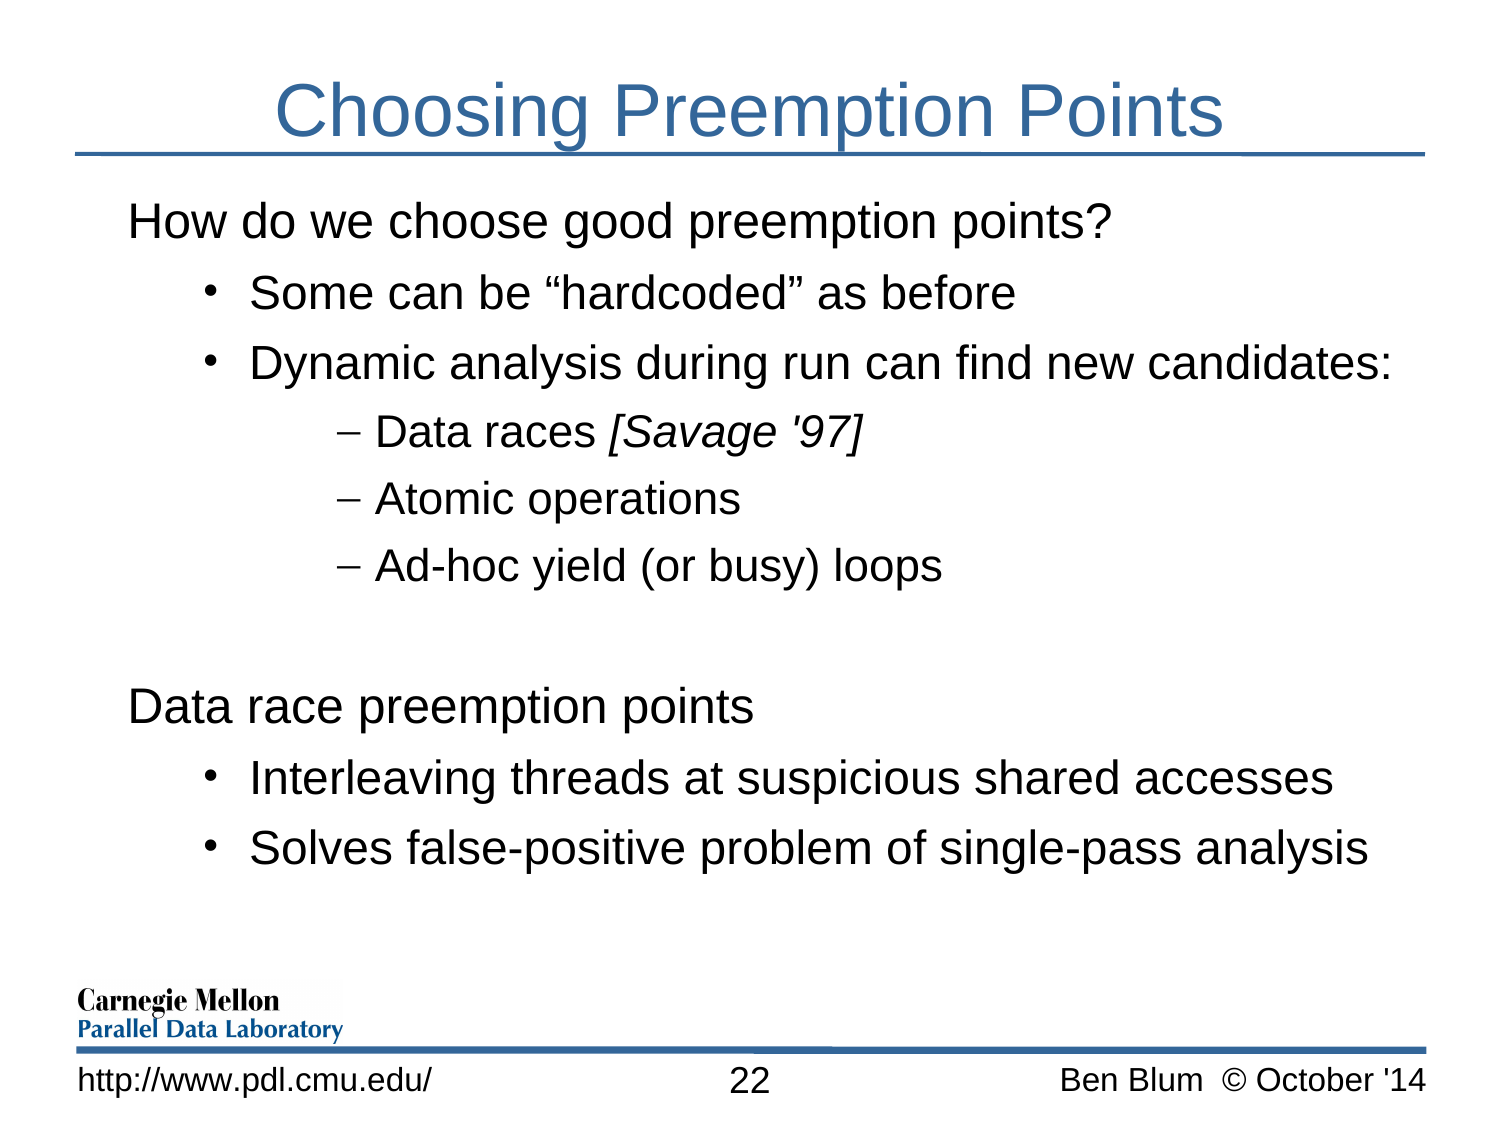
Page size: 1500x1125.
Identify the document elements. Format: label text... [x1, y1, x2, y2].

title Choosing Preemption Points [112, 49, 1388, 163]
picture [77, 979, 343, 1044]
list How do we choose good preemption points? Some can be “hardcoded” as before Dynamic analysis during run can find new candidates: Data races [Savage '97] Atomic operations Ad-hoc yield (or busy) loops Data race preemption points Interleaving threads at suspicious shared accesses Solves false-positive problem of single-pass analysis [112, 181, 1426, 938]
